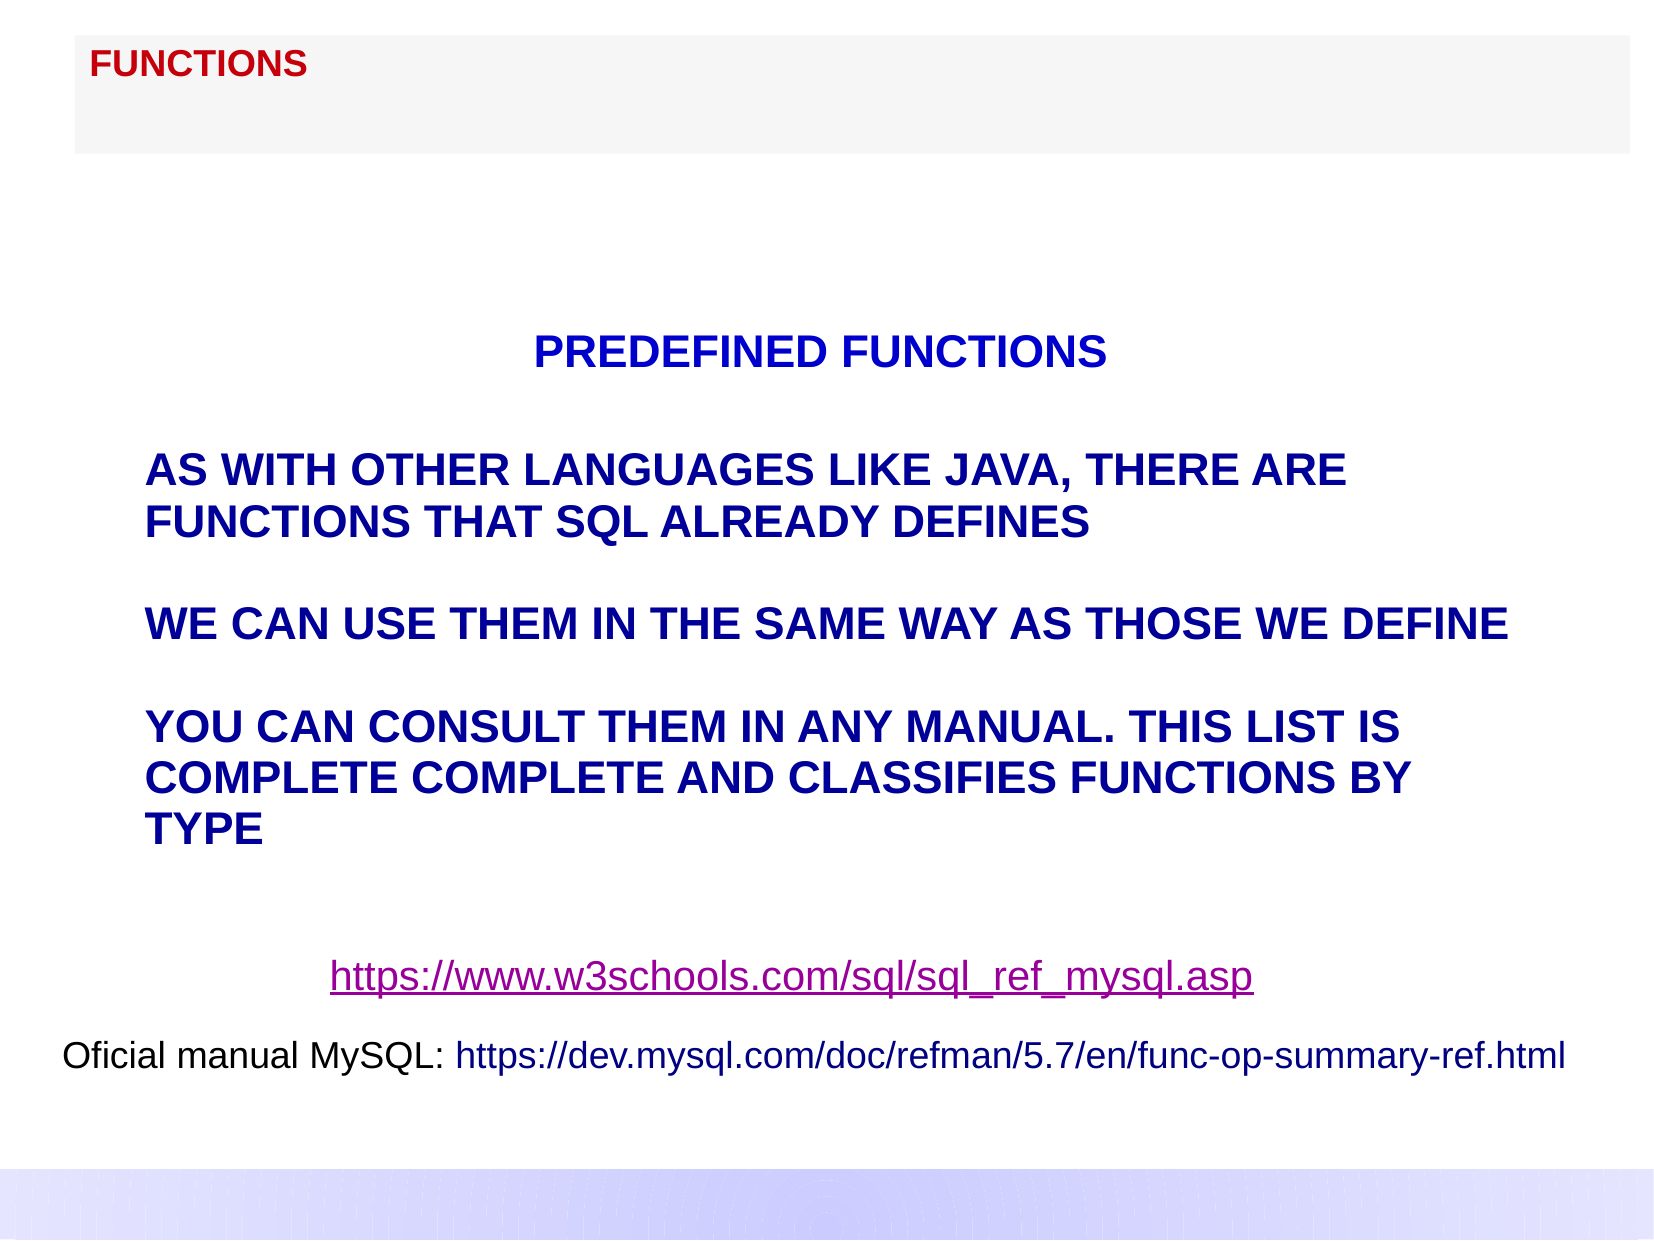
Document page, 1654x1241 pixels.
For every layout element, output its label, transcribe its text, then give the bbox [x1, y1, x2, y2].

text_box https://www.w3schools.com/sql/sql_ref_mysql.asp [314, 944, 1418, 1007]
text_box [0, 304, 1654, 1221]
text_box PREDEFINED FUNCTIONS [129, 318, 1512, 437]
text_box FUNCTIONS [74, 35, 1630, 154]
text_box Oficial manual MySQL: https://dev.mysql.com/doc/refman/5.7/en/func-op-summary-ref.html [47, 1027, 1630, 1127]
text_box AS WITH OTHER LANGUAGES LIKE JAVA, THERE ARE FUNCTIONS THAT SQL ALREADY DEFINES WE CAN USE THEM IN THE SAME WAY AS THOSE WE DEFINE YOU CAN CONSULT THEM IN ANY MANUAL. THIS LIST IS COMPLETE COMPLETE AND CLASSIFIES FUNCTIONS BY TYPE [129, 437, 1560, 923]
